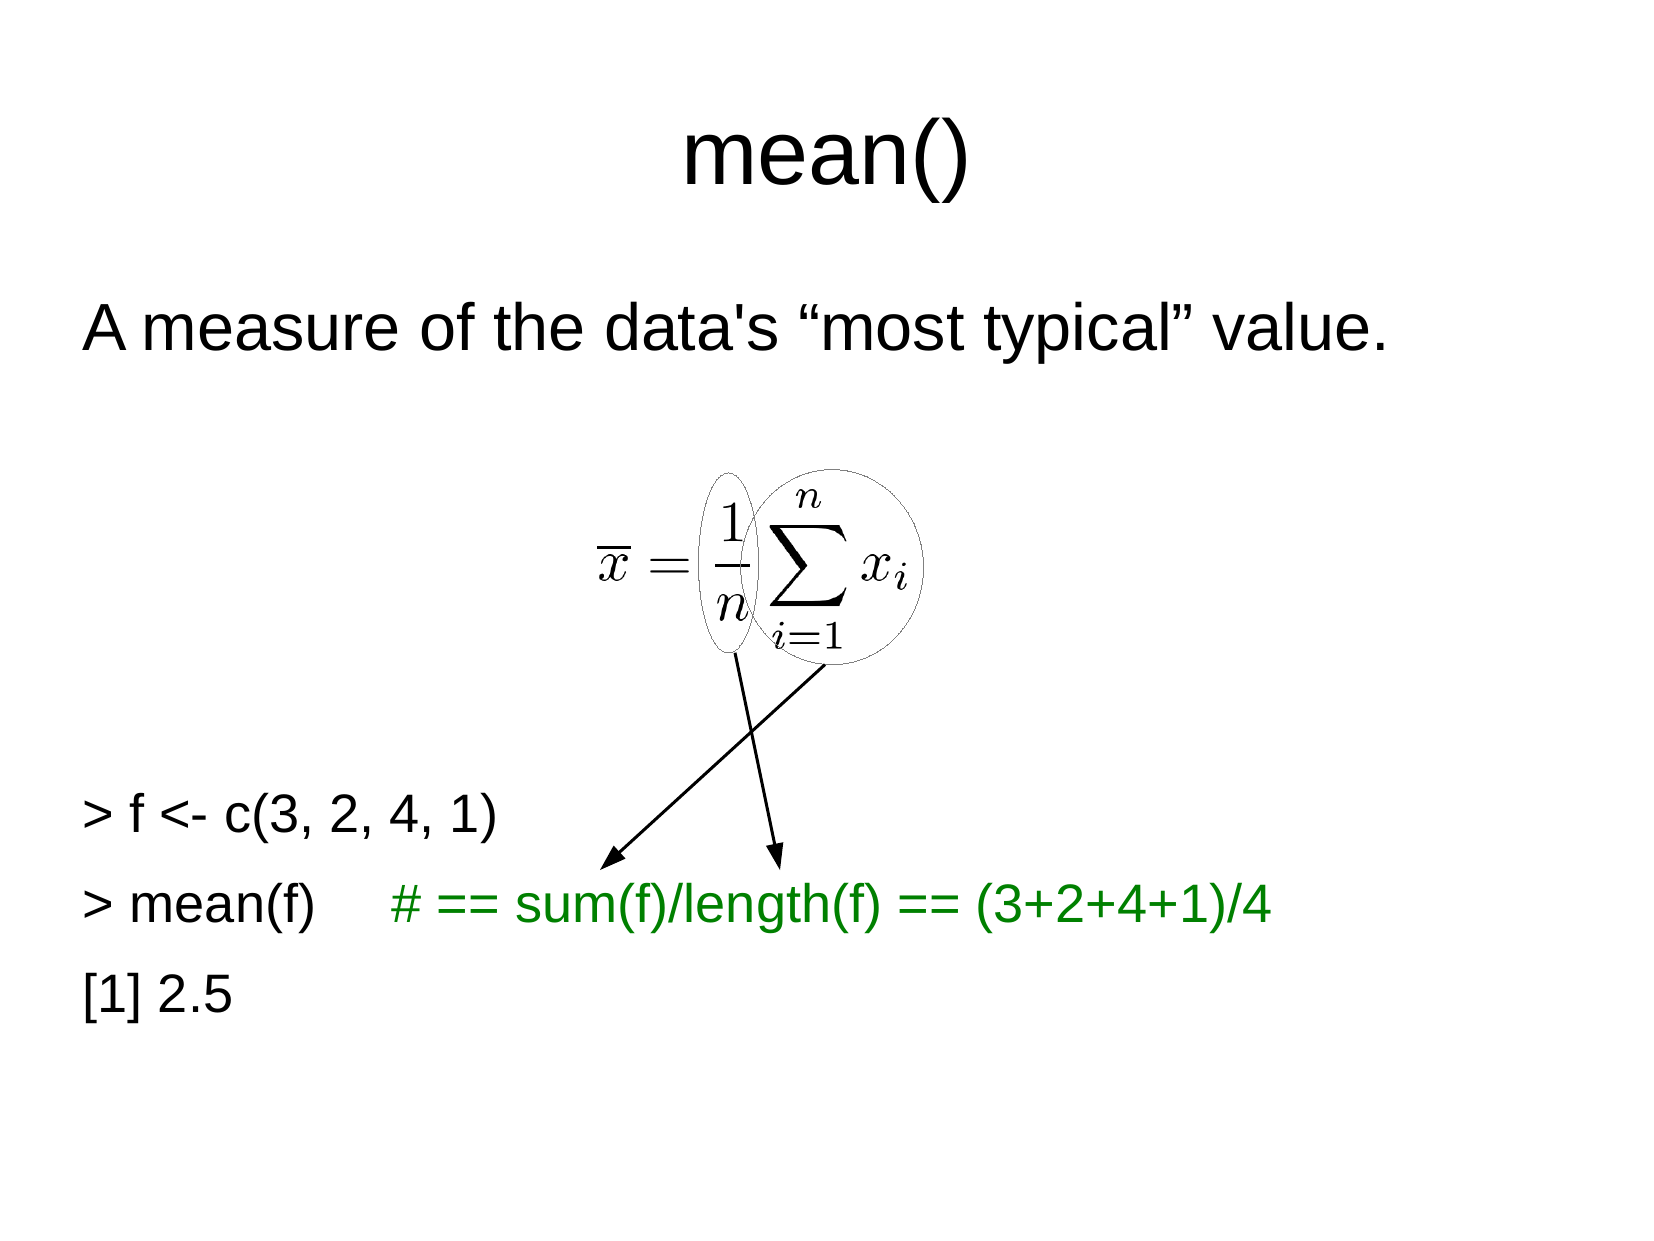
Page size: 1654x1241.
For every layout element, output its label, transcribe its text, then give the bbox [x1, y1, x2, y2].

list A measure of the data's “most typical” value. > f <- c(3, 2, 4, 1) > mean(f) # == sum(f)/length(f) == (3+2+4+1)/4 [1] 2.5 [82, 290, 1538, 1186]
title mean() [82, 49, 1571, 257]
picture [597, 489, 907, 649]
